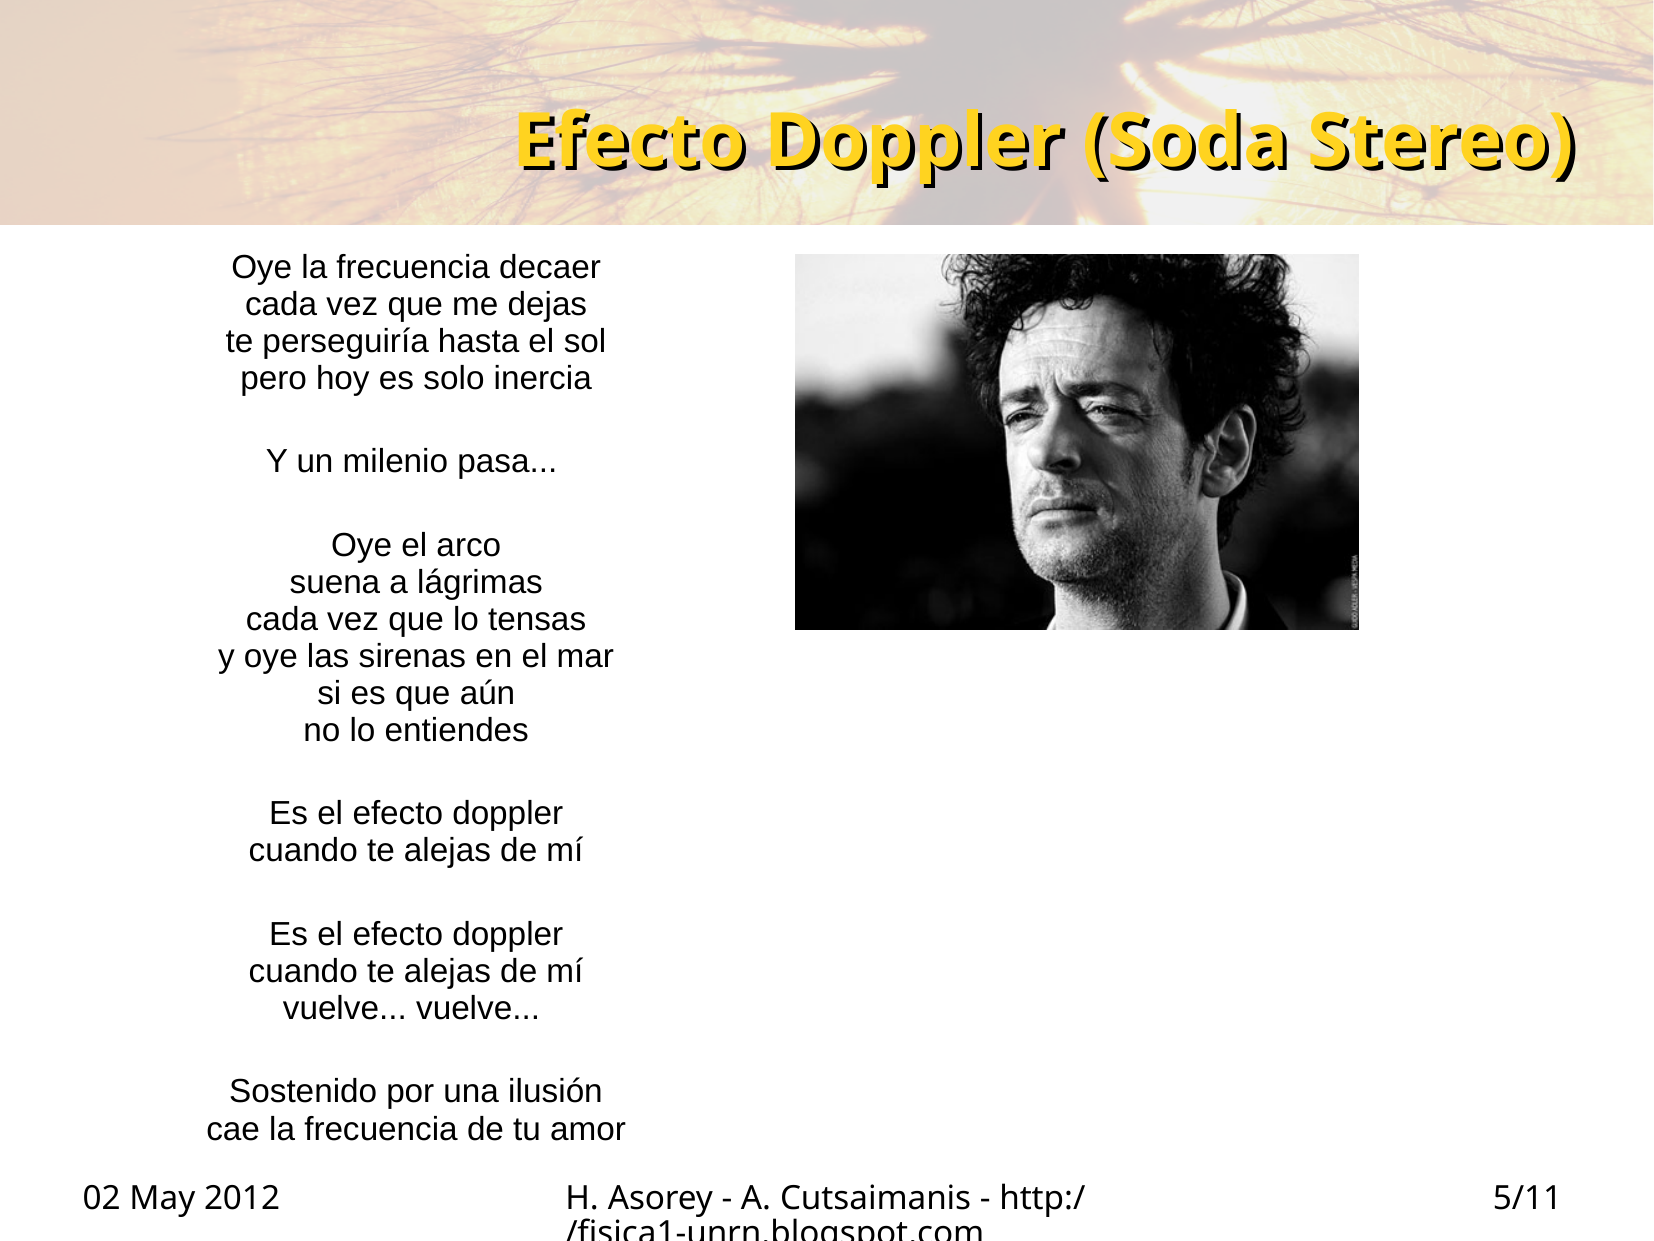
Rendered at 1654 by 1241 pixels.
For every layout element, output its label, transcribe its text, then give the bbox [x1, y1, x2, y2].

subtitle Oye la frecuencia decaer cada vez que me dejas te perseguiría hasta el sol pero hoy es solo inercia Y un milenio pasa... Oye el arco suena a lágrimas cada vez que lo tensas y oye las sirenas en el mar si es que aún no lo entiendes Es el efecto doppler cuando te alejas de mí Es el efecto doppler cuando te alejas de mí vuelve... vuelve... Sostenido por una ilusión cae la frecuencia de tu amor [82, 248, 751, 1147]
picture [0, 0, 1654, 225]
picture [795, 254, 1359, 631]
title Efecto Doppler (Soda Stereo) [86, 49, 1576, 226]
